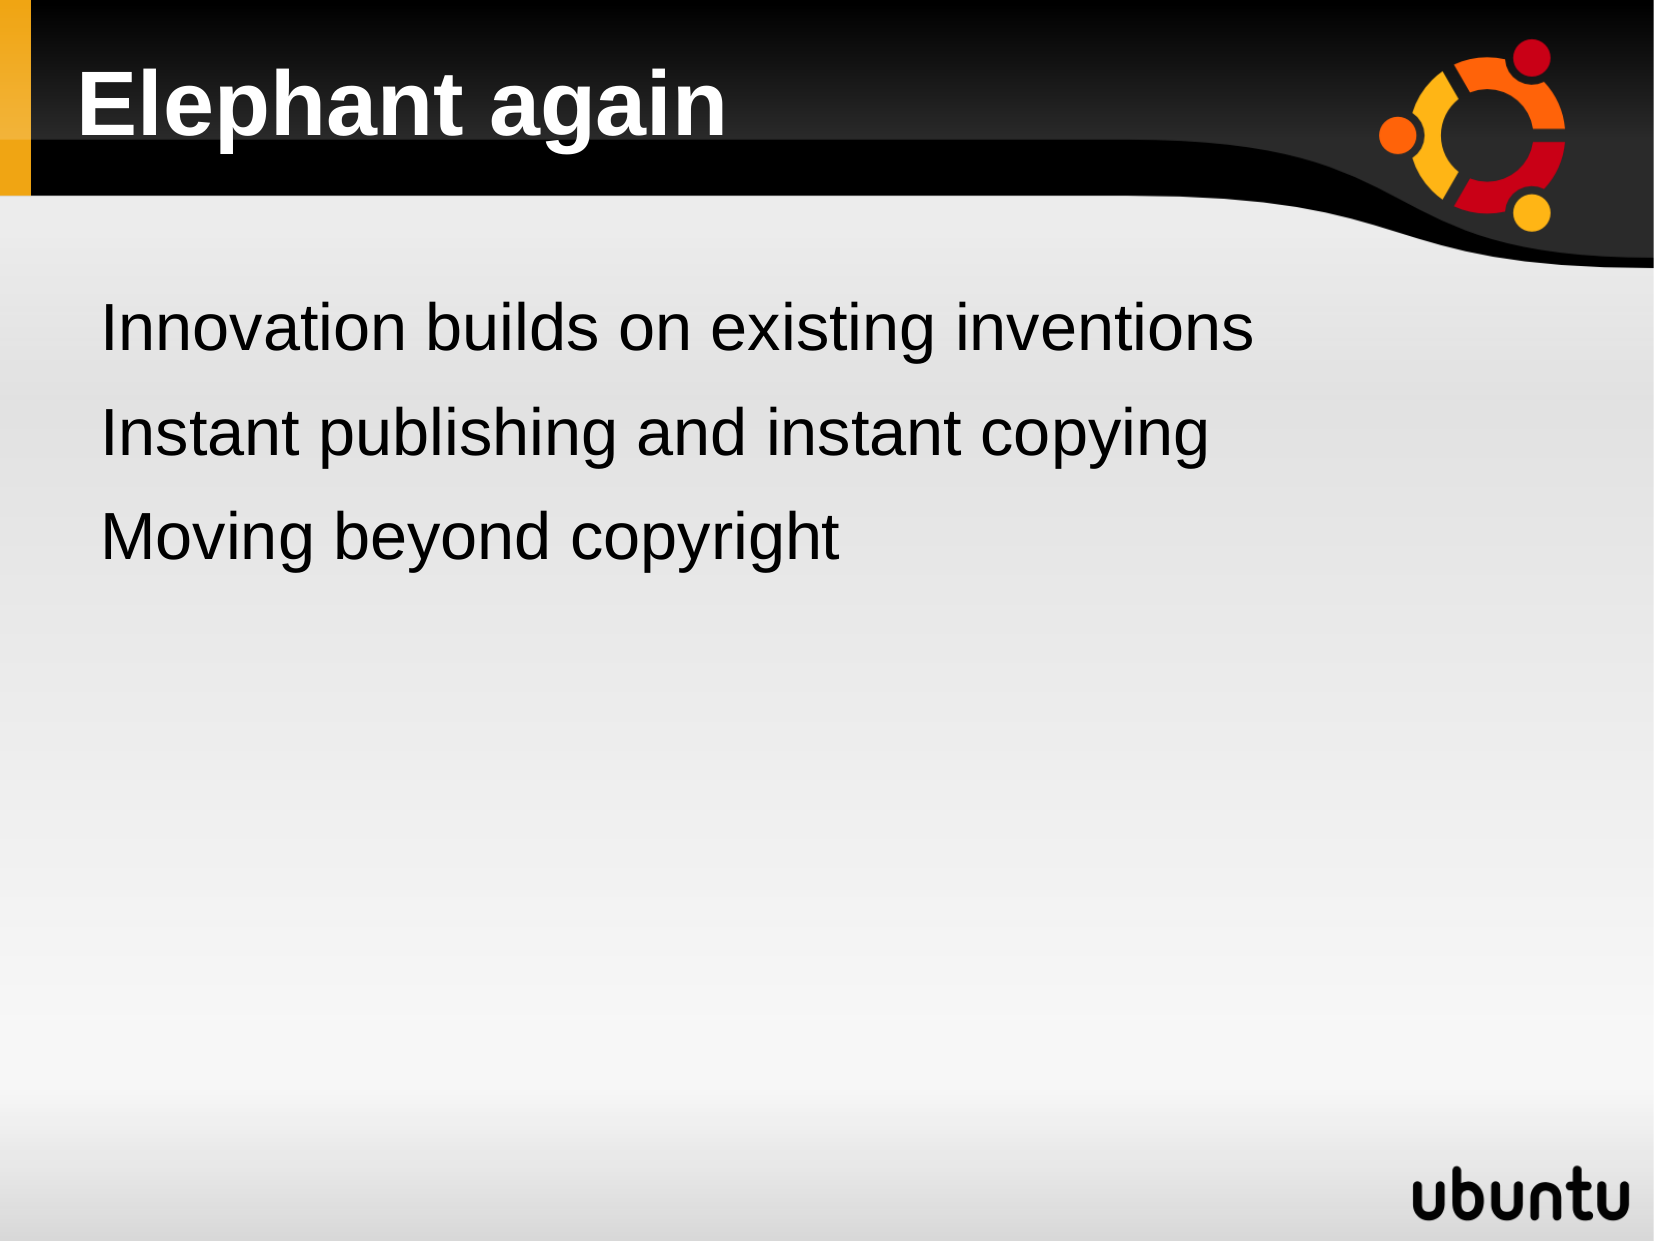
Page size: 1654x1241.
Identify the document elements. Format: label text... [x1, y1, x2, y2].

picture [0, 0, 1654, 1241]
list Innovation builds on existing inventions Instant publishing and instant copying Moving beyond copyright [82, 290, 1571, 1094]
title Elephant again [76, 0, 1565, 208]
